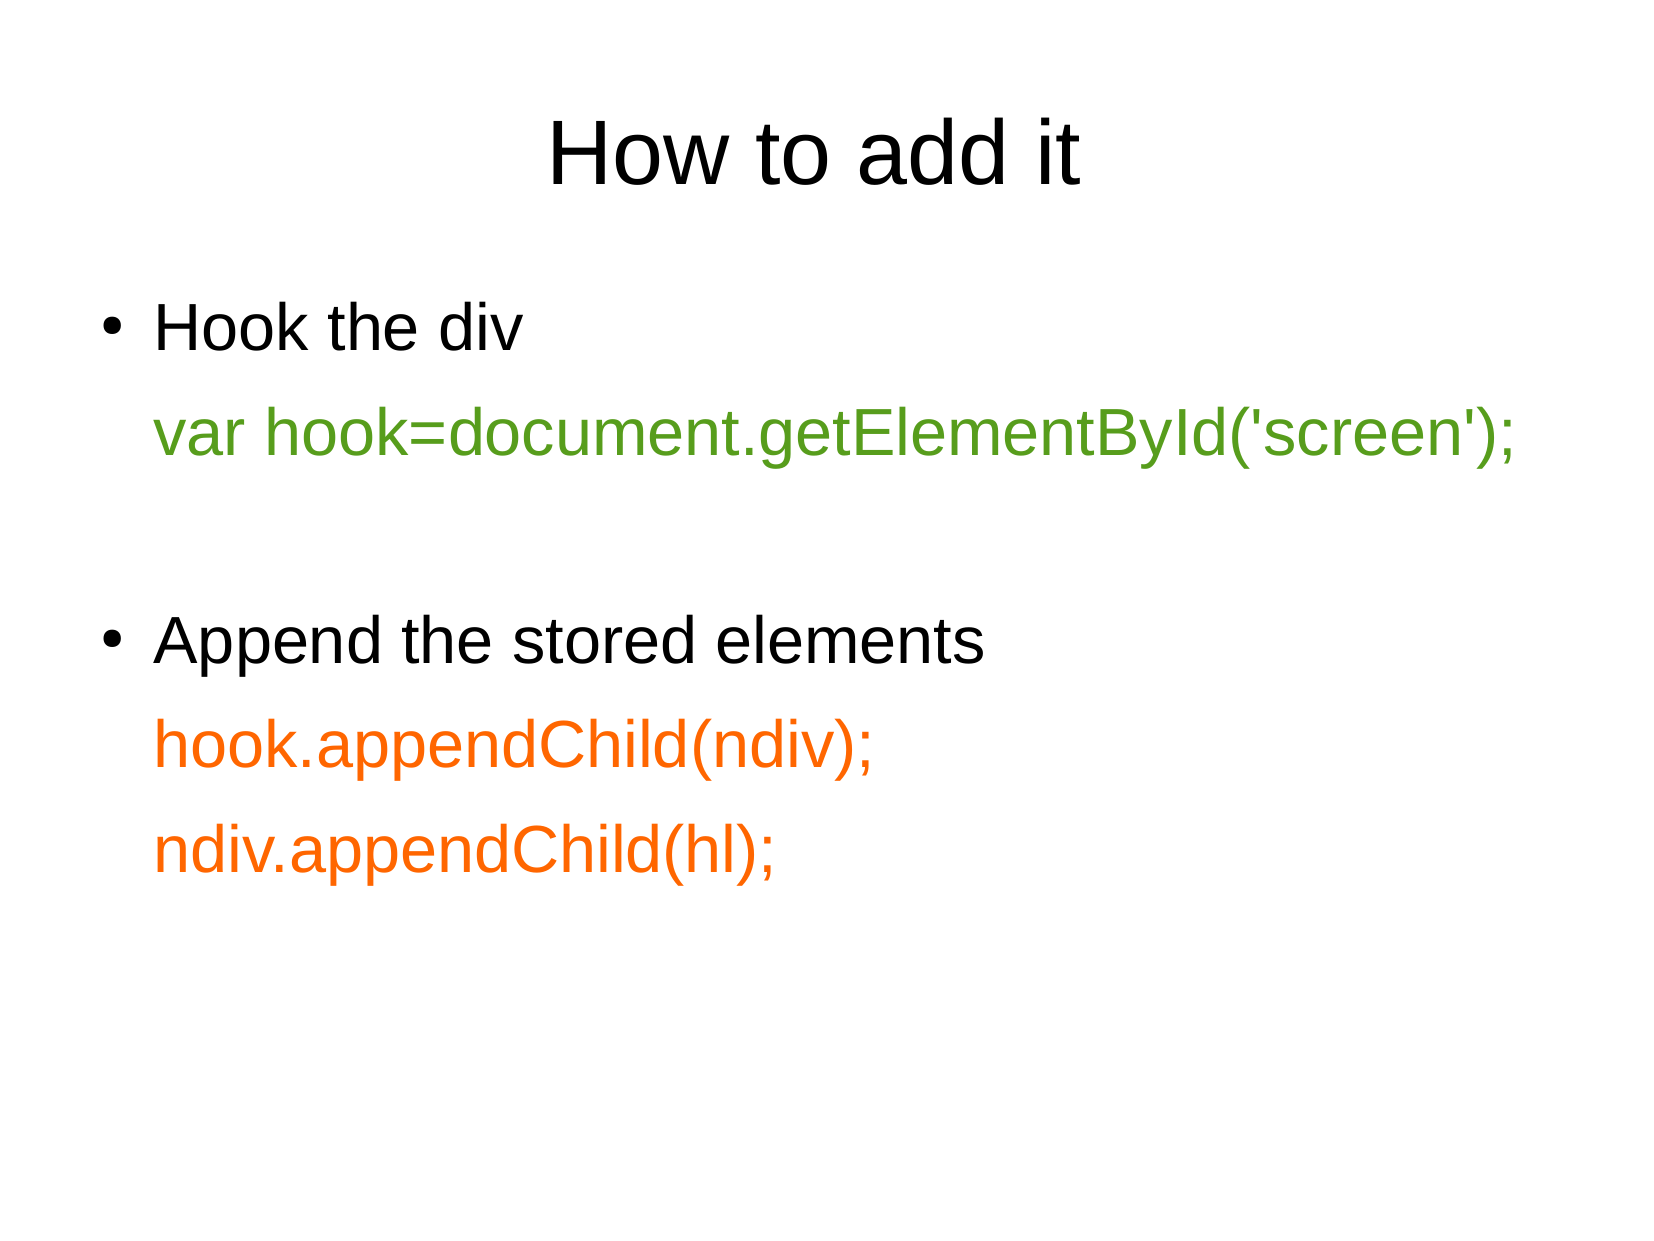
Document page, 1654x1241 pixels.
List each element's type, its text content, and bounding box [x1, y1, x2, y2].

list Hook the div var hook=document.getElementById('screen'); Append the stored elements hook.appendChild(ndiv); ndiv.appendChild(hl); [82, 290, 1571, 1010]
title How to add it [82, 49, 1571, 257]
